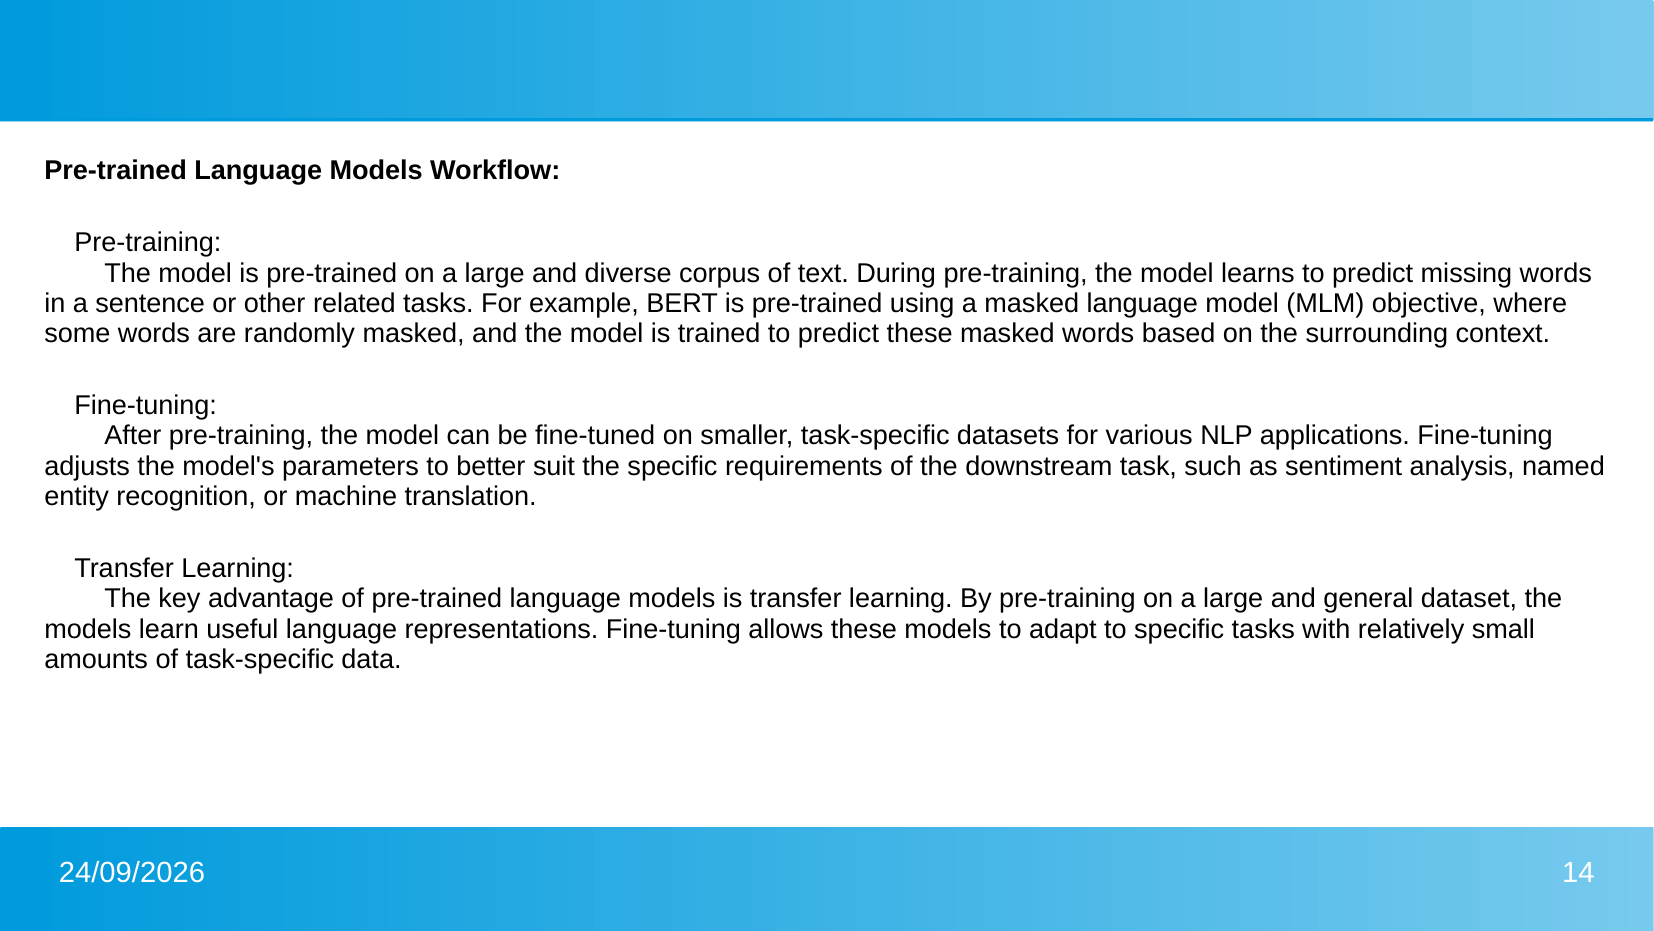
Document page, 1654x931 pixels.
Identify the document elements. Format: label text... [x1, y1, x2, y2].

text_box Pre-trained Language Models Workflow: Pre-training: The model is pre-trained on a large and diverse corpus of text. During pre-training, the model learns to predict missing words in a sentence or other related tasks. For example, BERT is pre-trained using a masked language model (MLM) objective, where some words are randomly masked, and the model is trained to predict these masked words based on the surrounding context. Fine-tuning: After pre-training, the model can be fine-tuned on smaller, task-specific datasets for various NLP applications. Fine-tuning adjusts the model's parameters to better suit the specific requirements of the downstream task, such as sentiment analysis, named entity recognition, or machine translation. Transfer Learning: The key advantage of pre-trained language models is transfer learning. By pre-training on a large and general dataset, the models learn useful language representations. Fine-tuning allows these models to adapt to specific tasks with relatively small amounts of task-specific data. [29, 147, 1625, 754]
